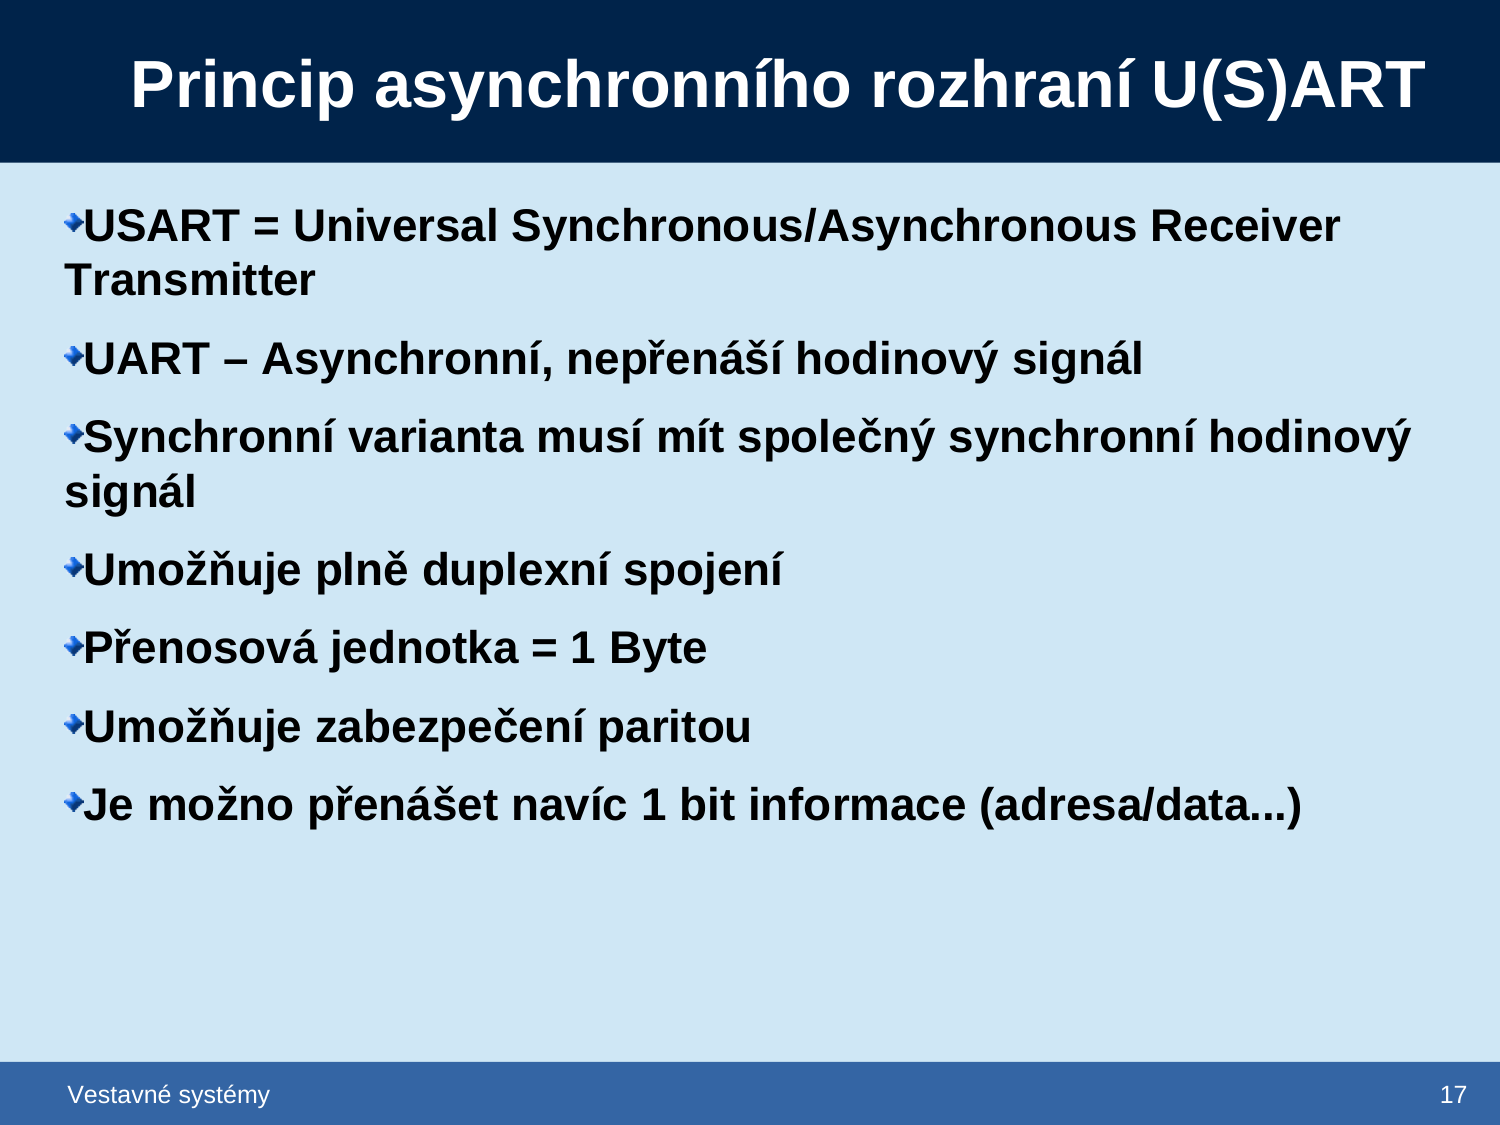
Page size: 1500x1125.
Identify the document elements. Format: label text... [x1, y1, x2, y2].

title Princip asynchronního rozhraní U(S)ART [47, 0, 1443, 164]
list USART = Universal Synchronous/Asynchronous Receiver Transmitter UART – Asynchronní, nepřenáší hodinový signál Synchronní varianta musí mít společný synchronní hodinový signál Umožňuje plně duplexní spojení Přenosová jednotka = 1 Byte Umožňuje zabezpečení paritou Je možno přenášet navíc 1 bit informace (adresa/data...) [50, 187, 1450, 957]
